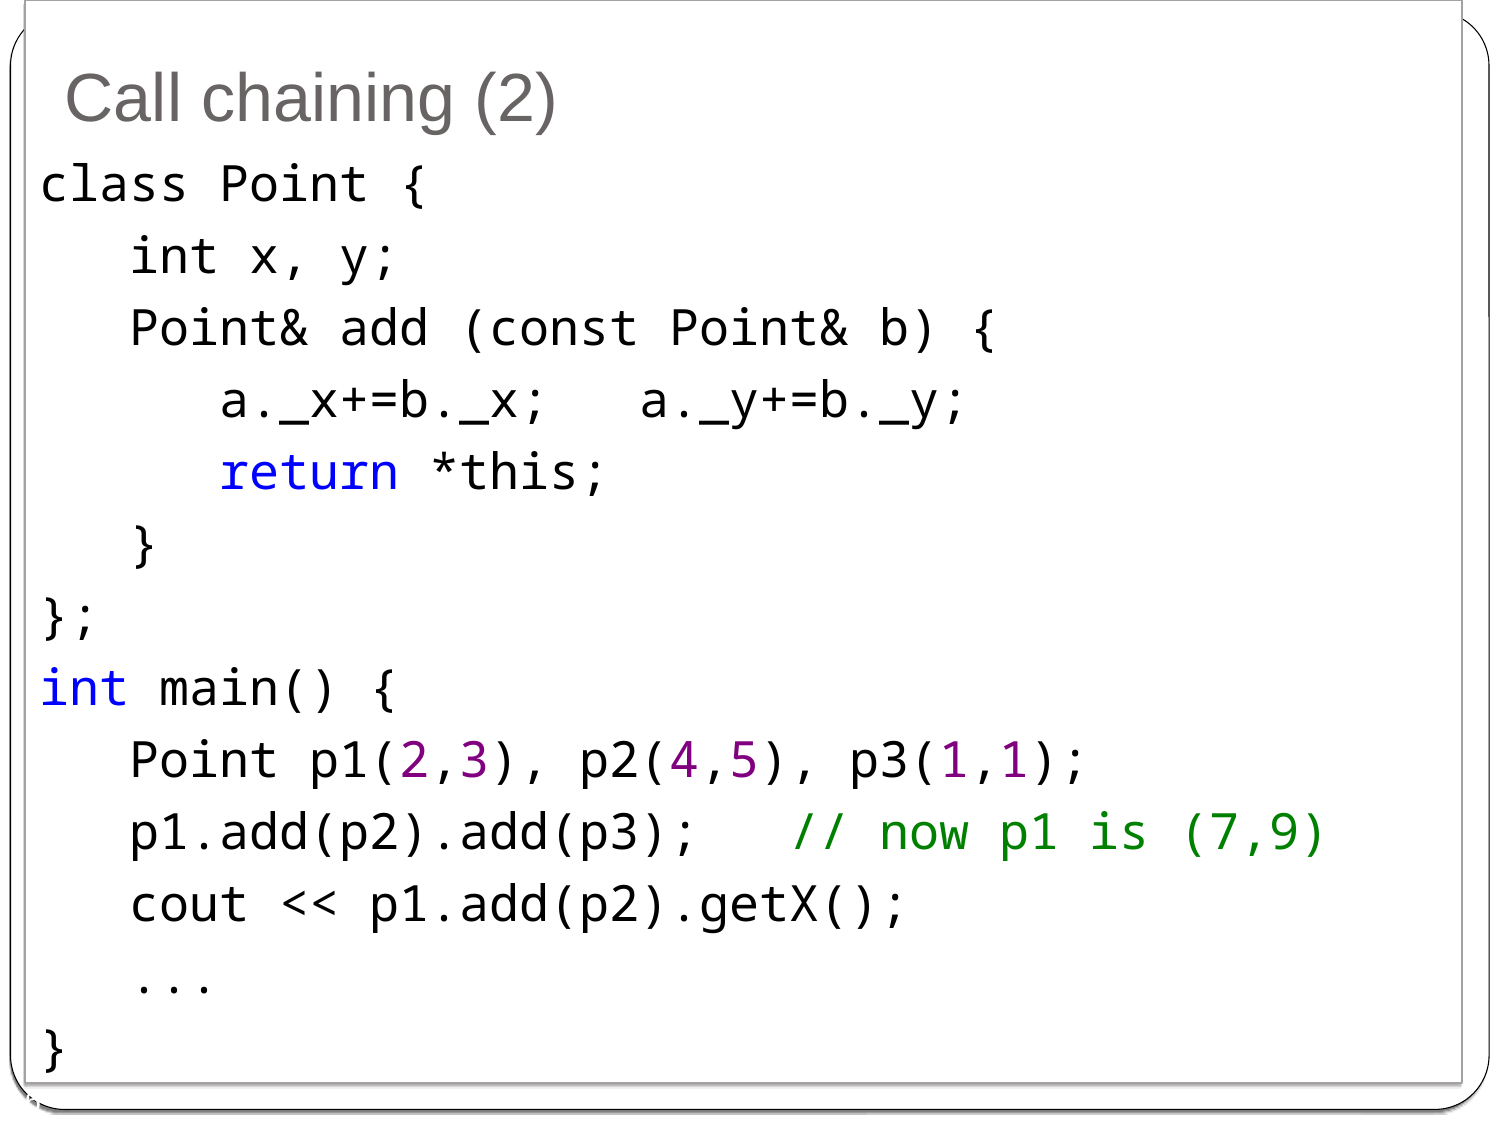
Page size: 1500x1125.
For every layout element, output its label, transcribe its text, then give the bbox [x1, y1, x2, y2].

text_box class Point { int x, y; Point& add (const Point& b) { a._x+=b._x; a._y+=b._y; return *this; } }; int main() { Point p1(2,3), p2(4,5), p3(1,1); p1.add(p2).add(p3); // now p1 is (7,9) cout << p1.add(p2).getX(); ... } [24, 0, 1463, 1083]
slide_number <number> [0, 1074, 50, 1125]
title Call chaining (2) [50, 45, 1450, 150]
